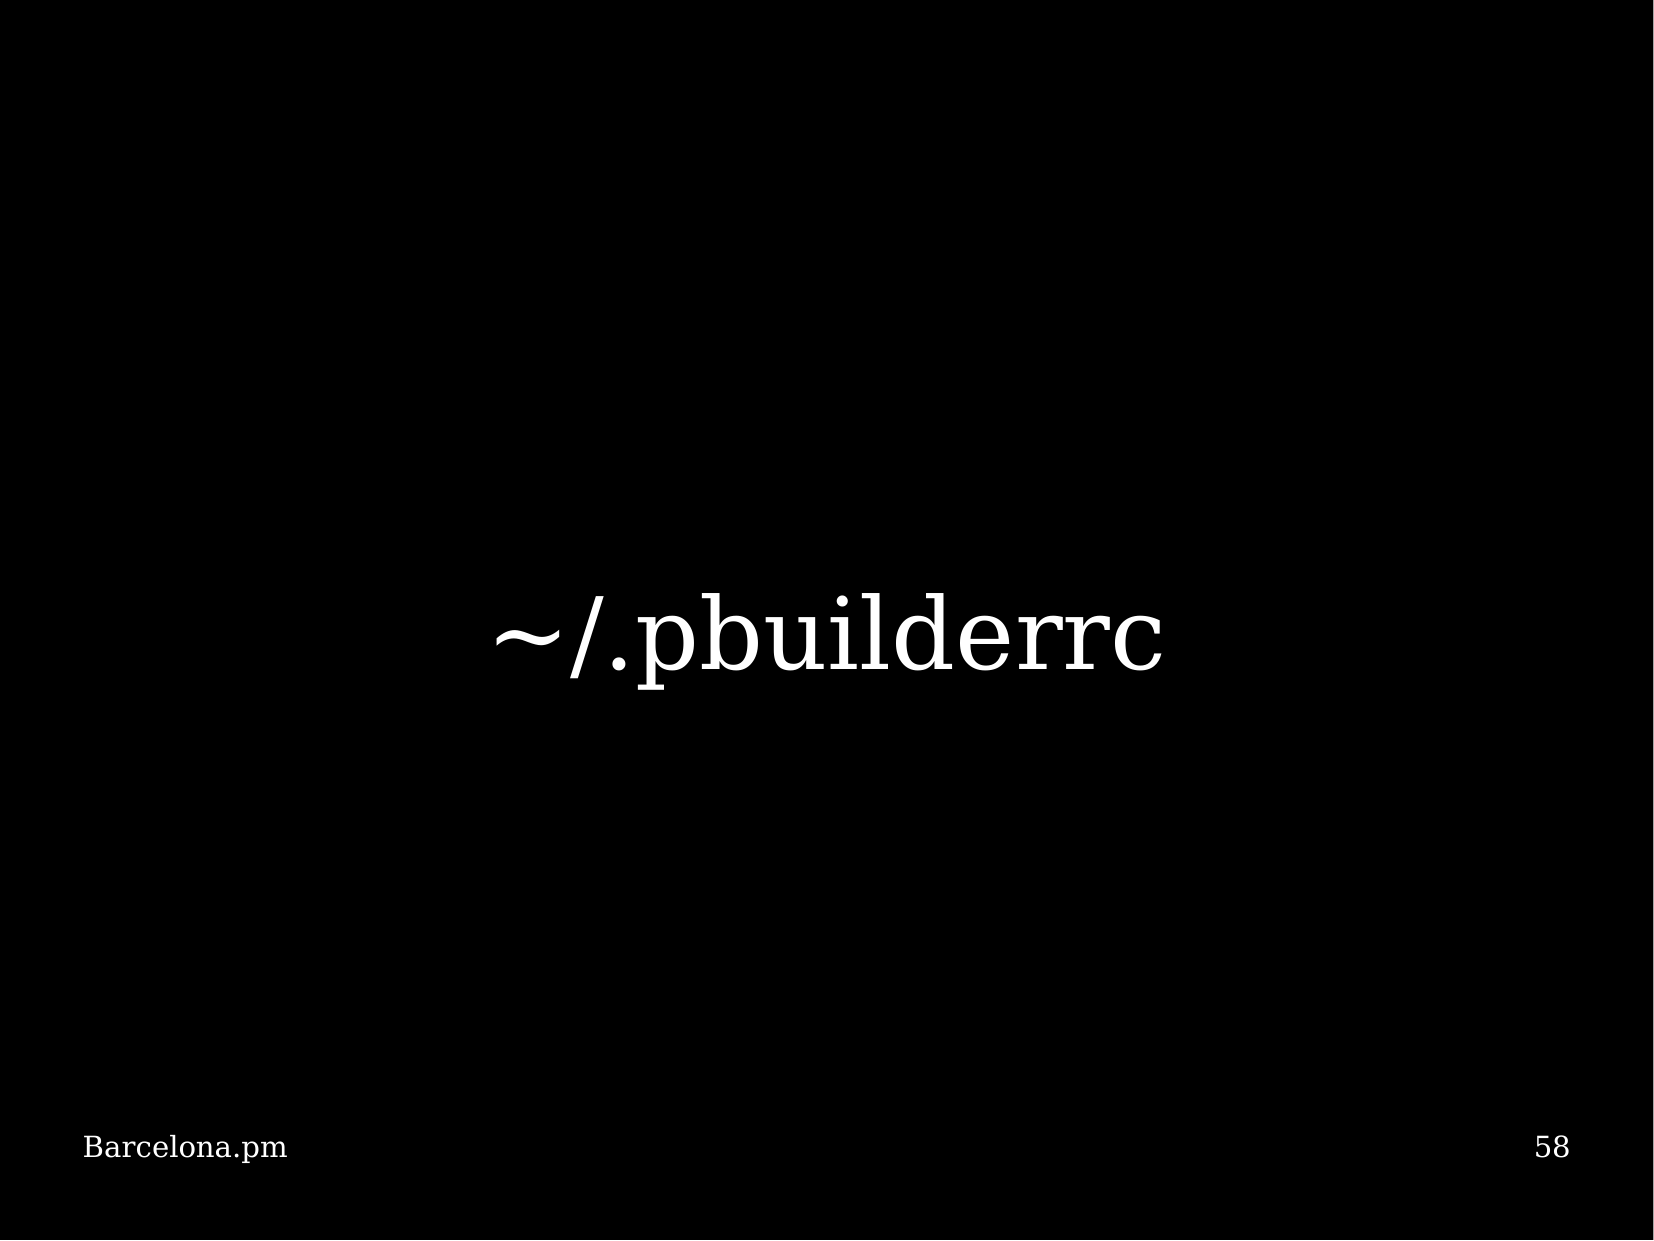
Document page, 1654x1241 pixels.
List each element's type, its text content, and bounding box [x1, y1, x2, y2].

title ~/.pbuilderrc [82, 116, 1571, 1124]
